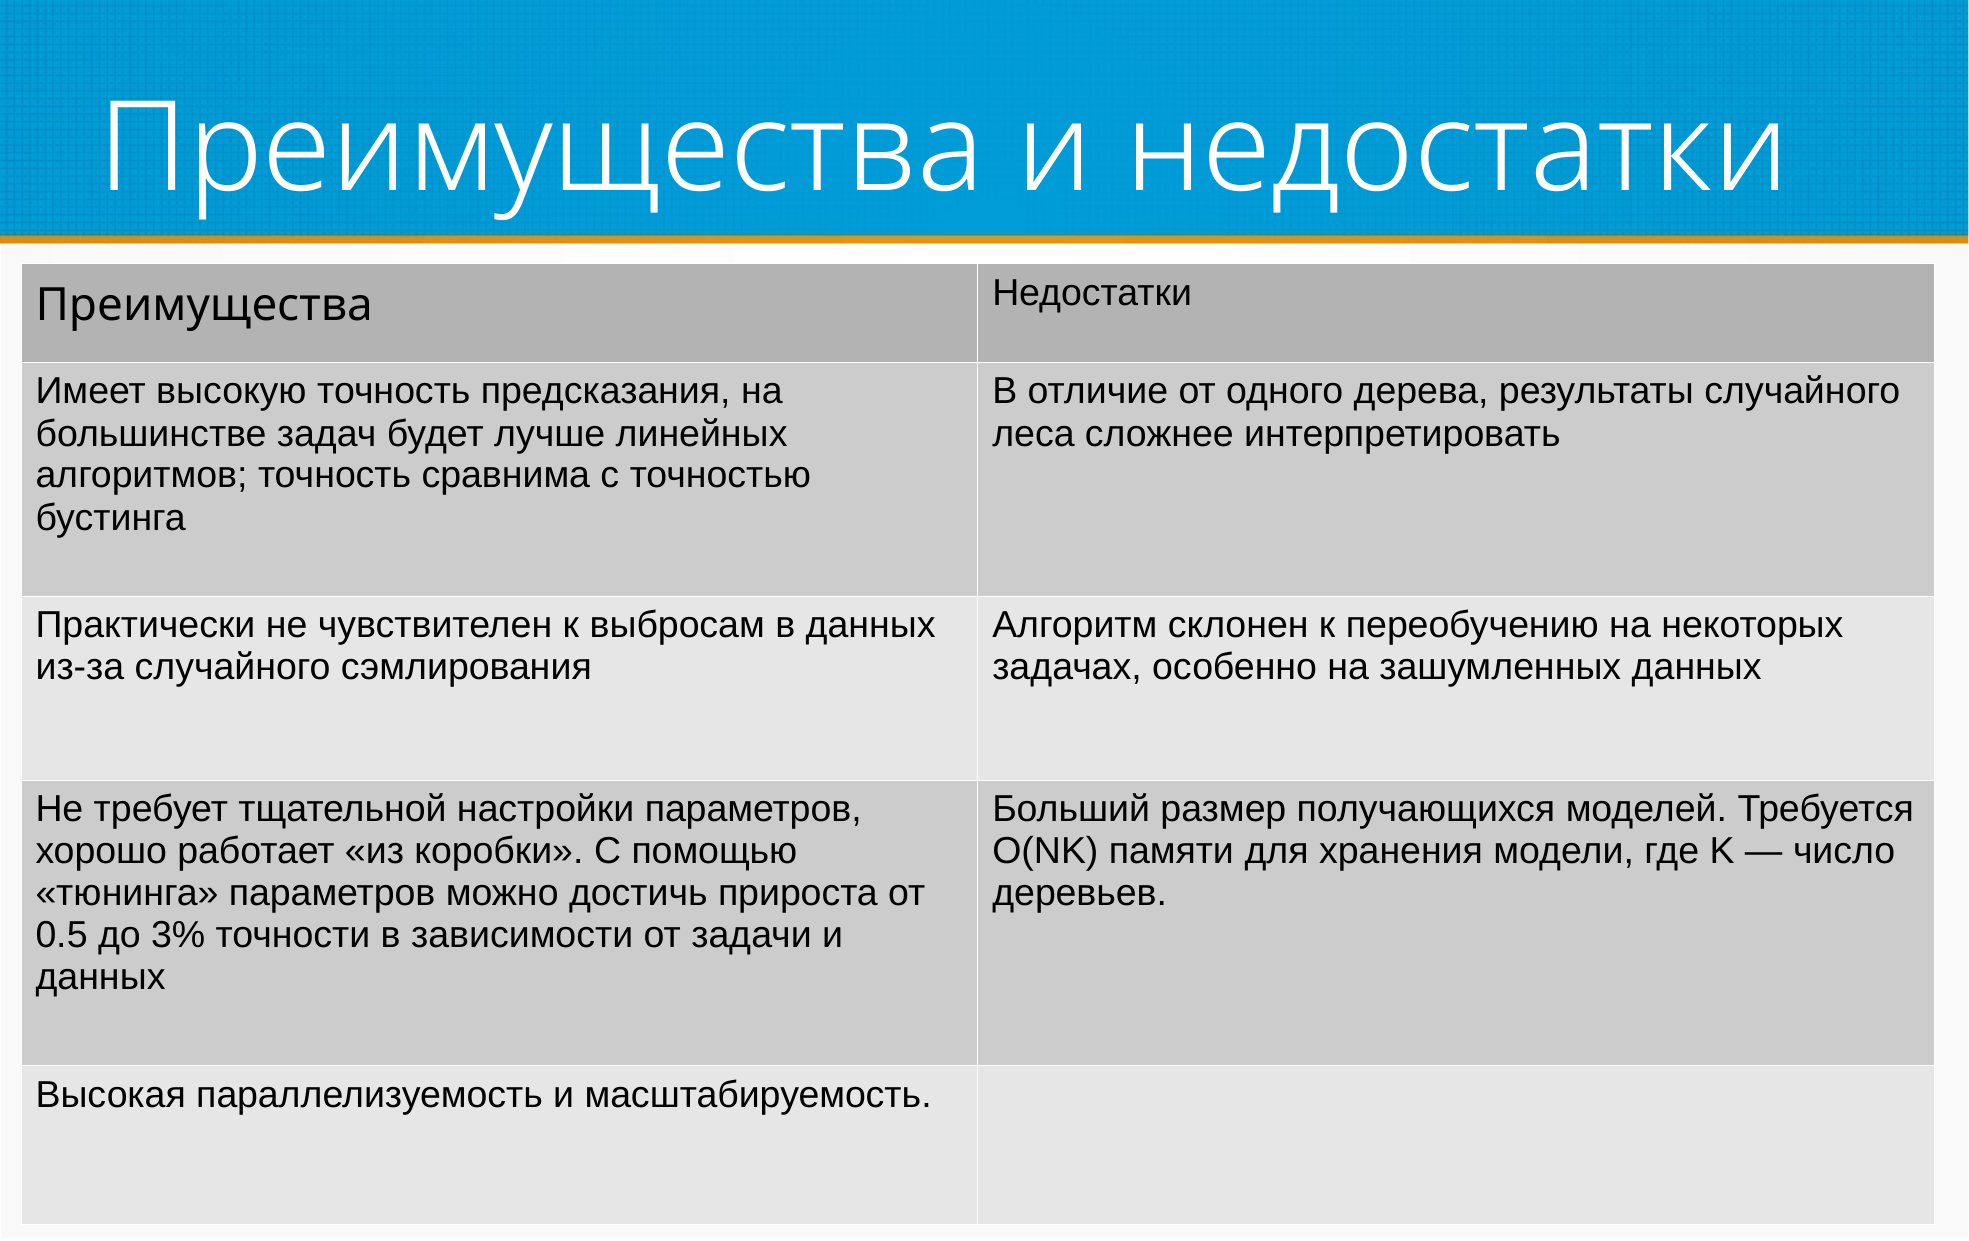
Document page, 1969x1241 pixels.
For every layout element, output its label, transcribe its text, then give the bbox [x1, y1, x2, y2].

table_header Недостатки [978, 264, 1934, 362]
table_header Преимущества [22, 264, 977, 362]
table_cell Алгоритм склонен к переобучению на некоторых задачах, особенно на зашумленных данных [978, 597, 1934, 780]
table_cell Имеет высокую точность предсказания, на большинстве задач будет лучше линейных алгоритмов; точность сравнима с точностью бустинга [22, 363, 977, 596]
table_cell Больший размер получающихся моделей. Требуется O(NK) памяти для хранения модели, где K — число деревьев. [978, 781, 1934, 1065]
table_cell В отличие от одного дерева, результаты случайного леса сложнее интерпретировать [978, 363, 1934, 596]
table_cell Практически не чувствителен к выбросам в данных из-за случайного сэмлирования [22, 597, 977, 780]
title Преимущества и недостатки [98, 19, 1870, 227]
table_cell Высокая параллелизуемость и масштабируемость. [22, 1066, 977, 1224]
picture [0, 233, 1969, 1241]
table_cell Не требует тщательной настройки параметров, хорошо работает «из коробки». С помощью «тюнинга» параметров можно достичь прироста от 0.5 до 3% точности в зависимости от задачи и данных [22, 781, 977, 1065]
table_cell [978, 1066, 1934, 1224]
